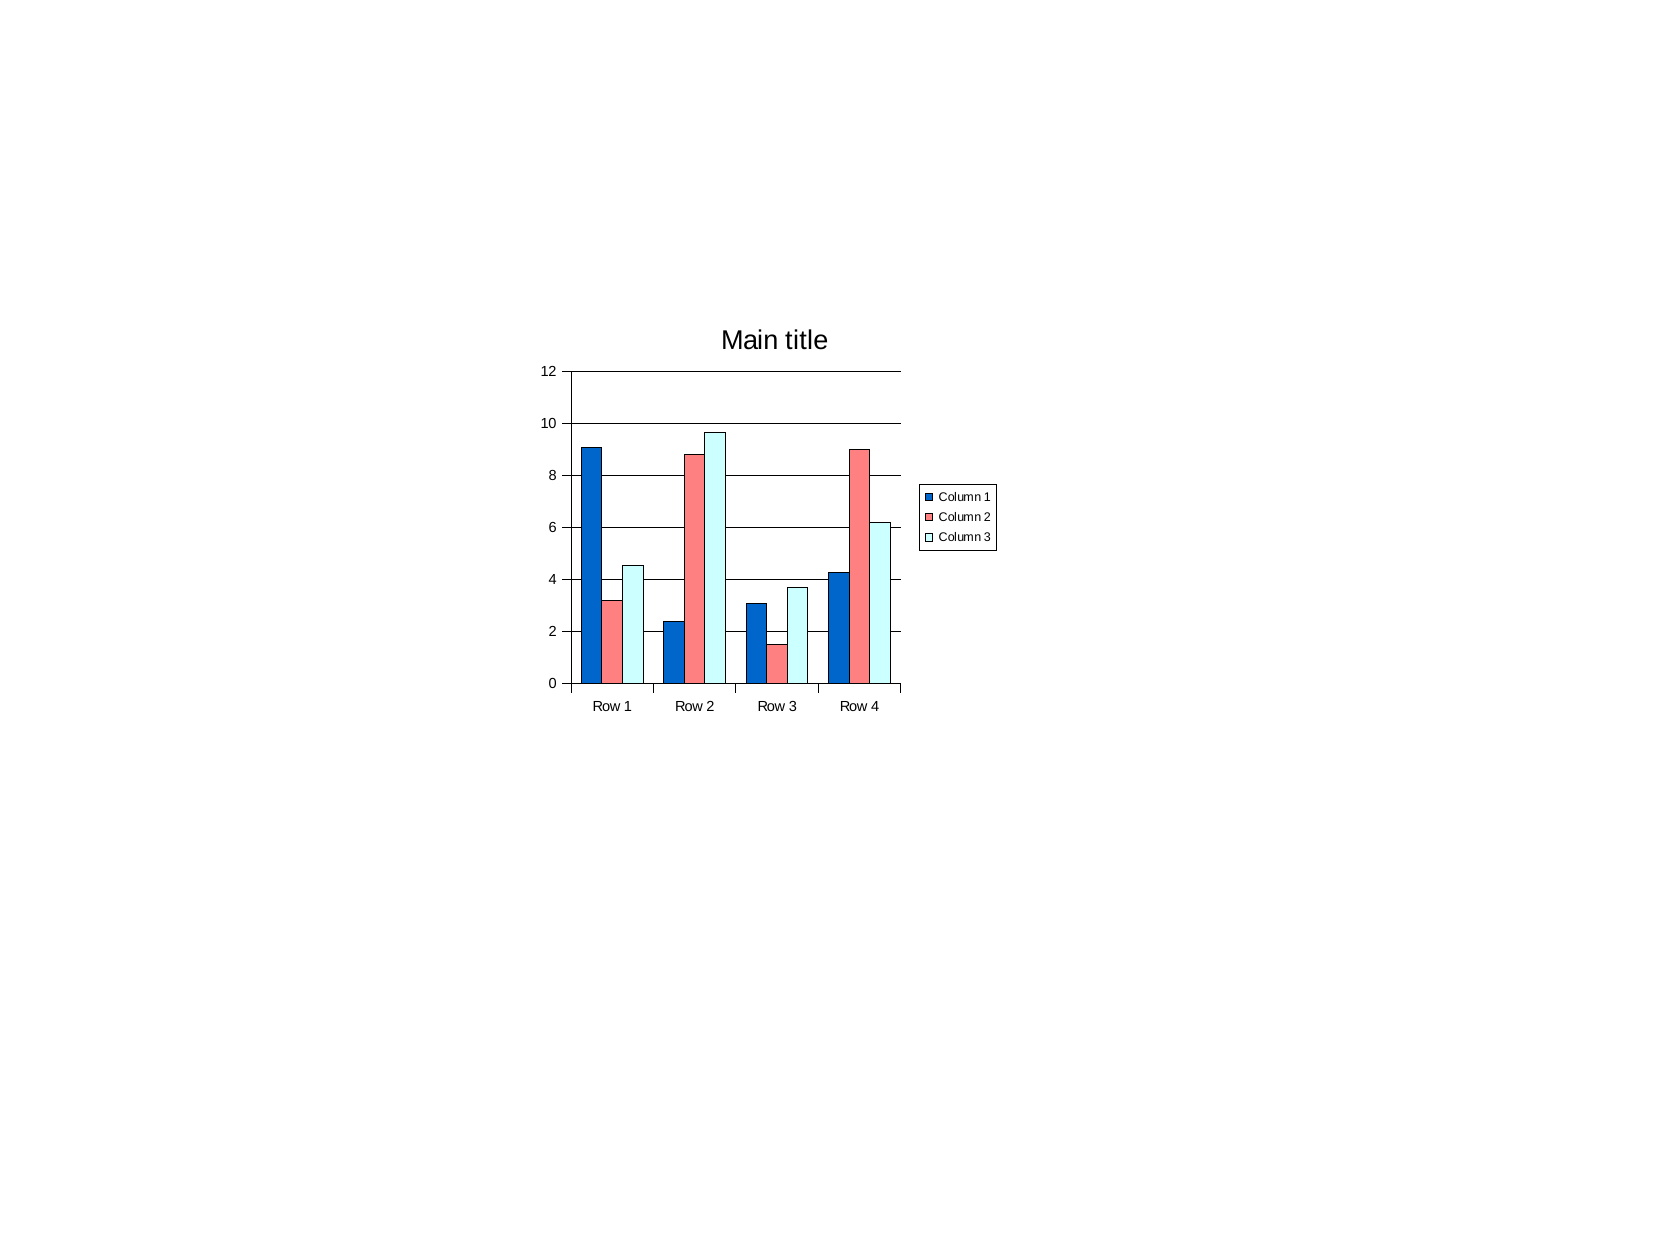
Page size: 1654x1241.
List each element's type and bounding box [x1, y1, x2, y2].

chart [531, 309, 1004, 723]
